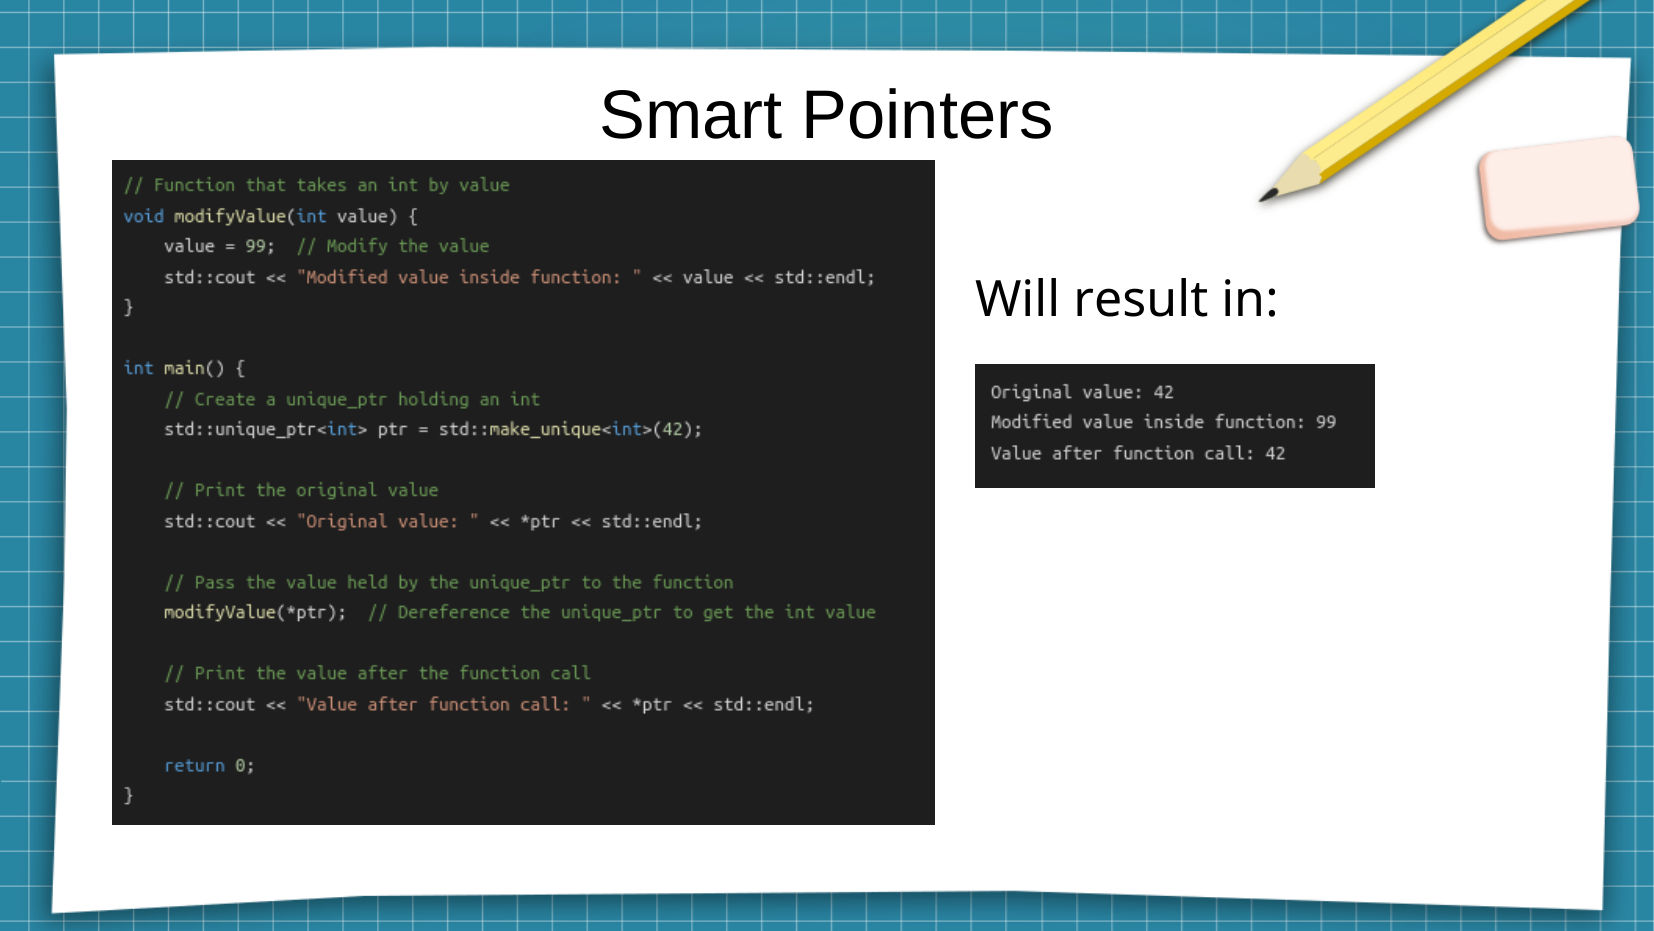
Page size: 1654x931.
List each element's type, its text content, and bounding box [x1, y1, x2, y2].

title Smart Pointers [82, 37, 1571, 193]
text_box Will result in: [975, 262, 1351, 331]
picture [0, 0, 1654, 931]
